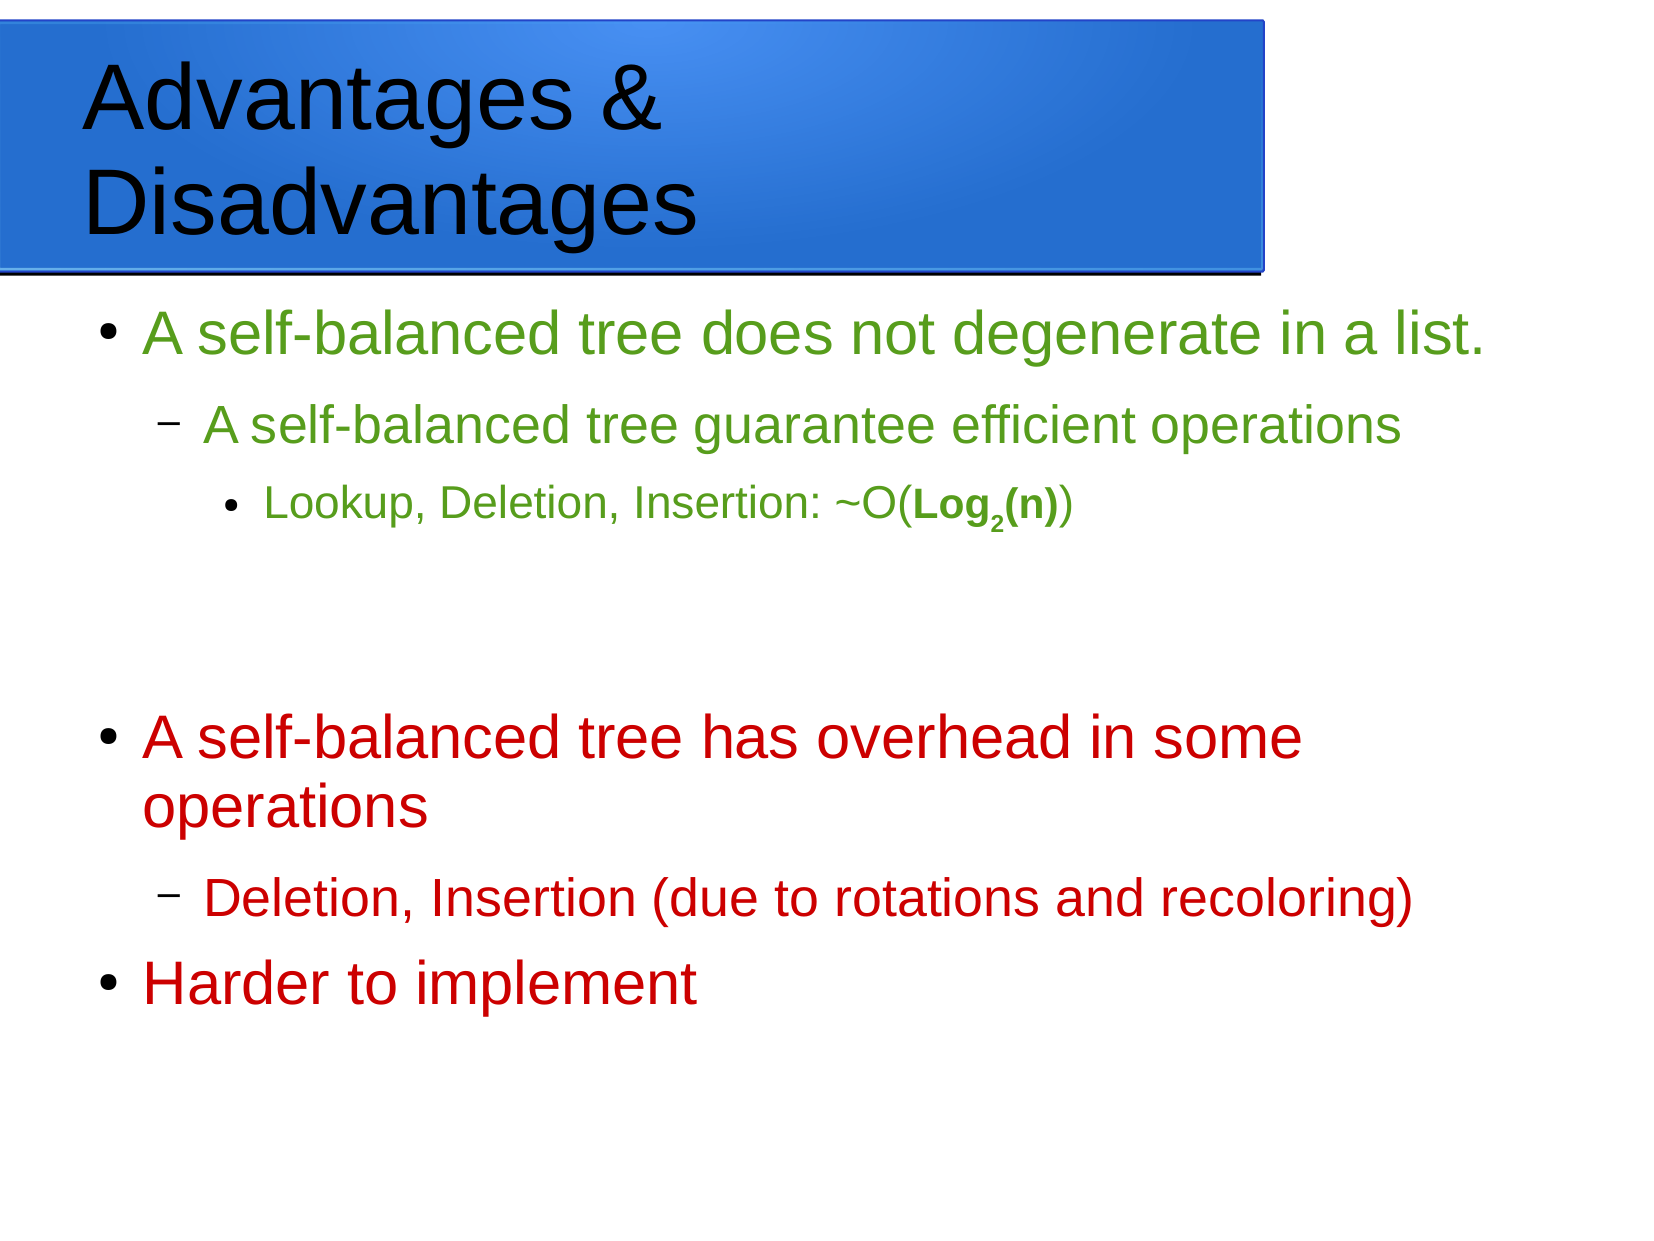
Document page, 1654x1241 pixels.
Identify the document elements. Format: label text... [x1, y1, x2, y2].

title Advantages & Disadvantages [82, 45, 1235, 255]
list A self-balanced tree does not degenerate in a list. A self-balanced tree guarantee efficient operations Lookup, Deletion, Insertion: ~O(Log2(n)) A self-balanced tree has overhead in some operations Deletion, Insertion (due to rotations and recoloring) Harder to implement [82, 299, 1571, 1019]
